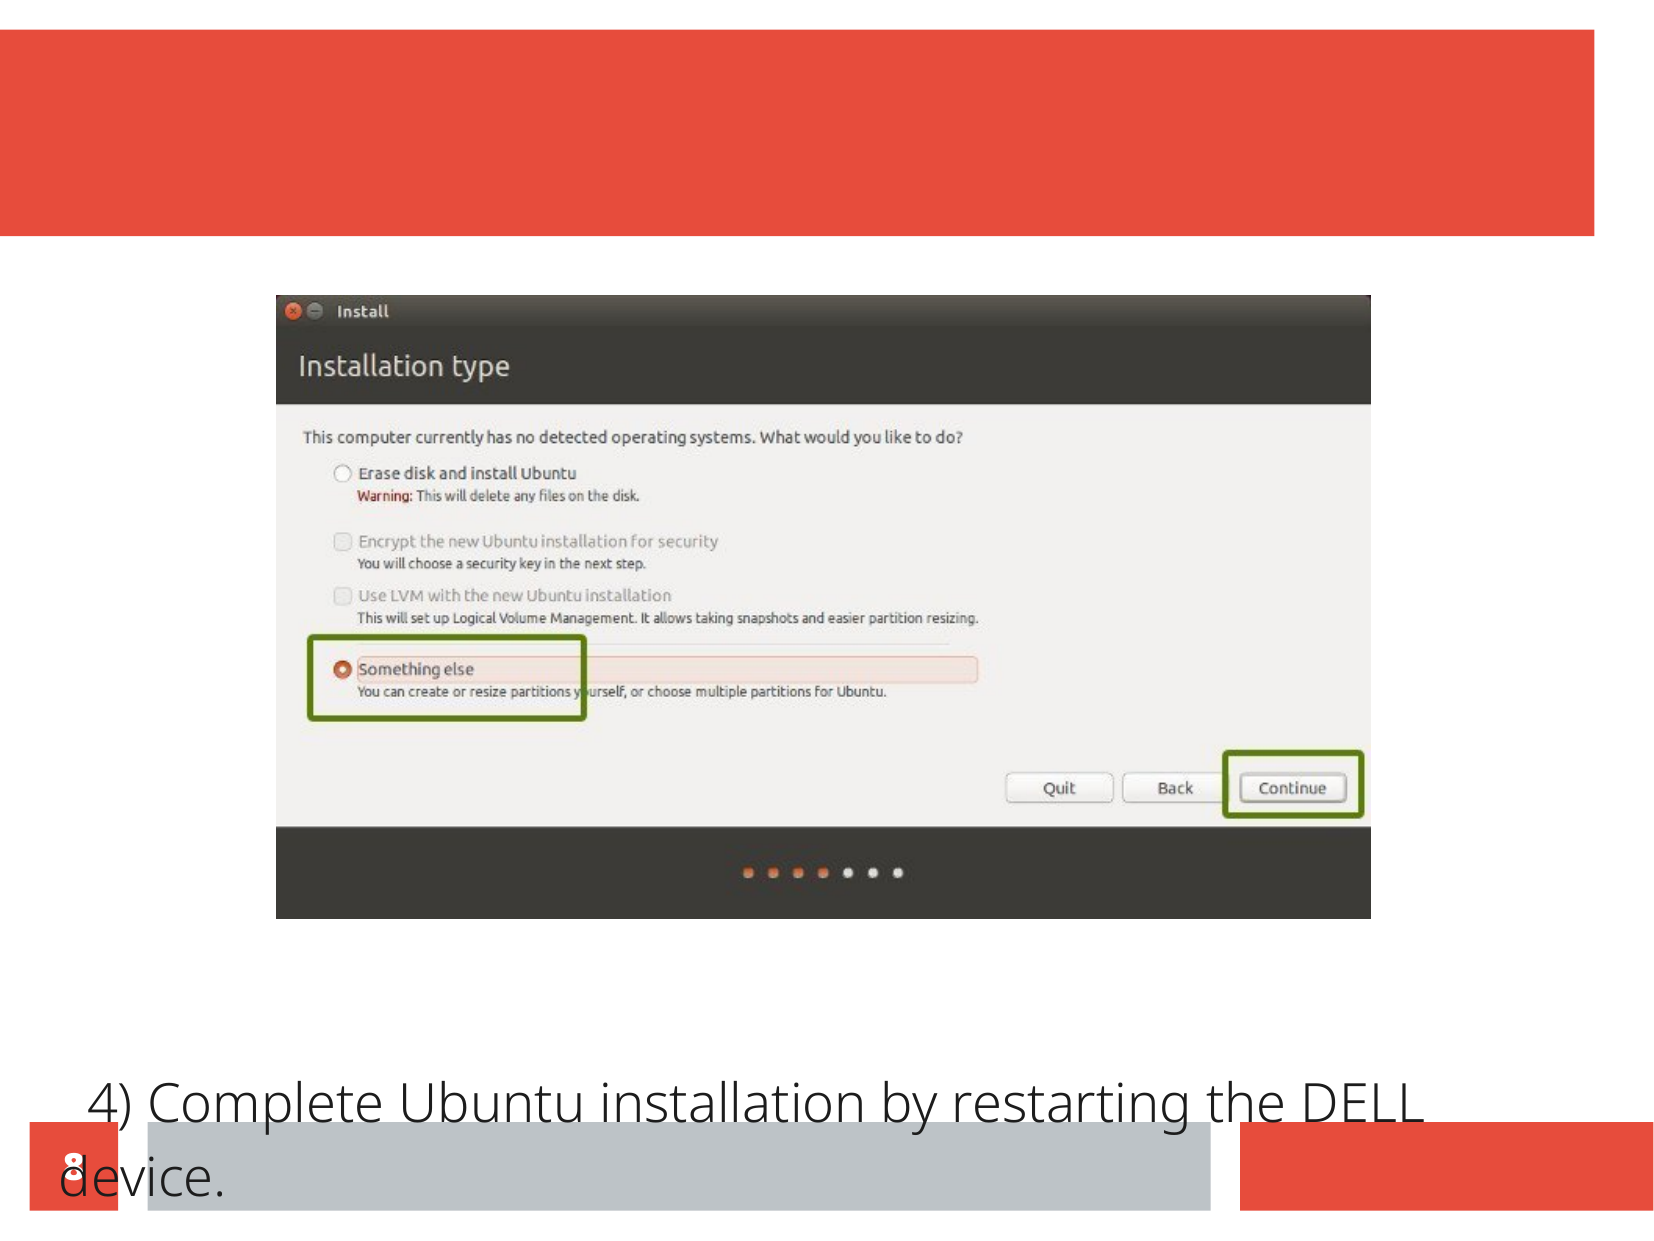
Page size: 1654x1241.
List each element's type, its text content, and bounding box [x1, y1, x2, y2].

subtitle 4) Complete Ubuntu installation by restarting the DELL device. [59, 324, 1565, 1093]
picture [276, 295, 1371, 919]
